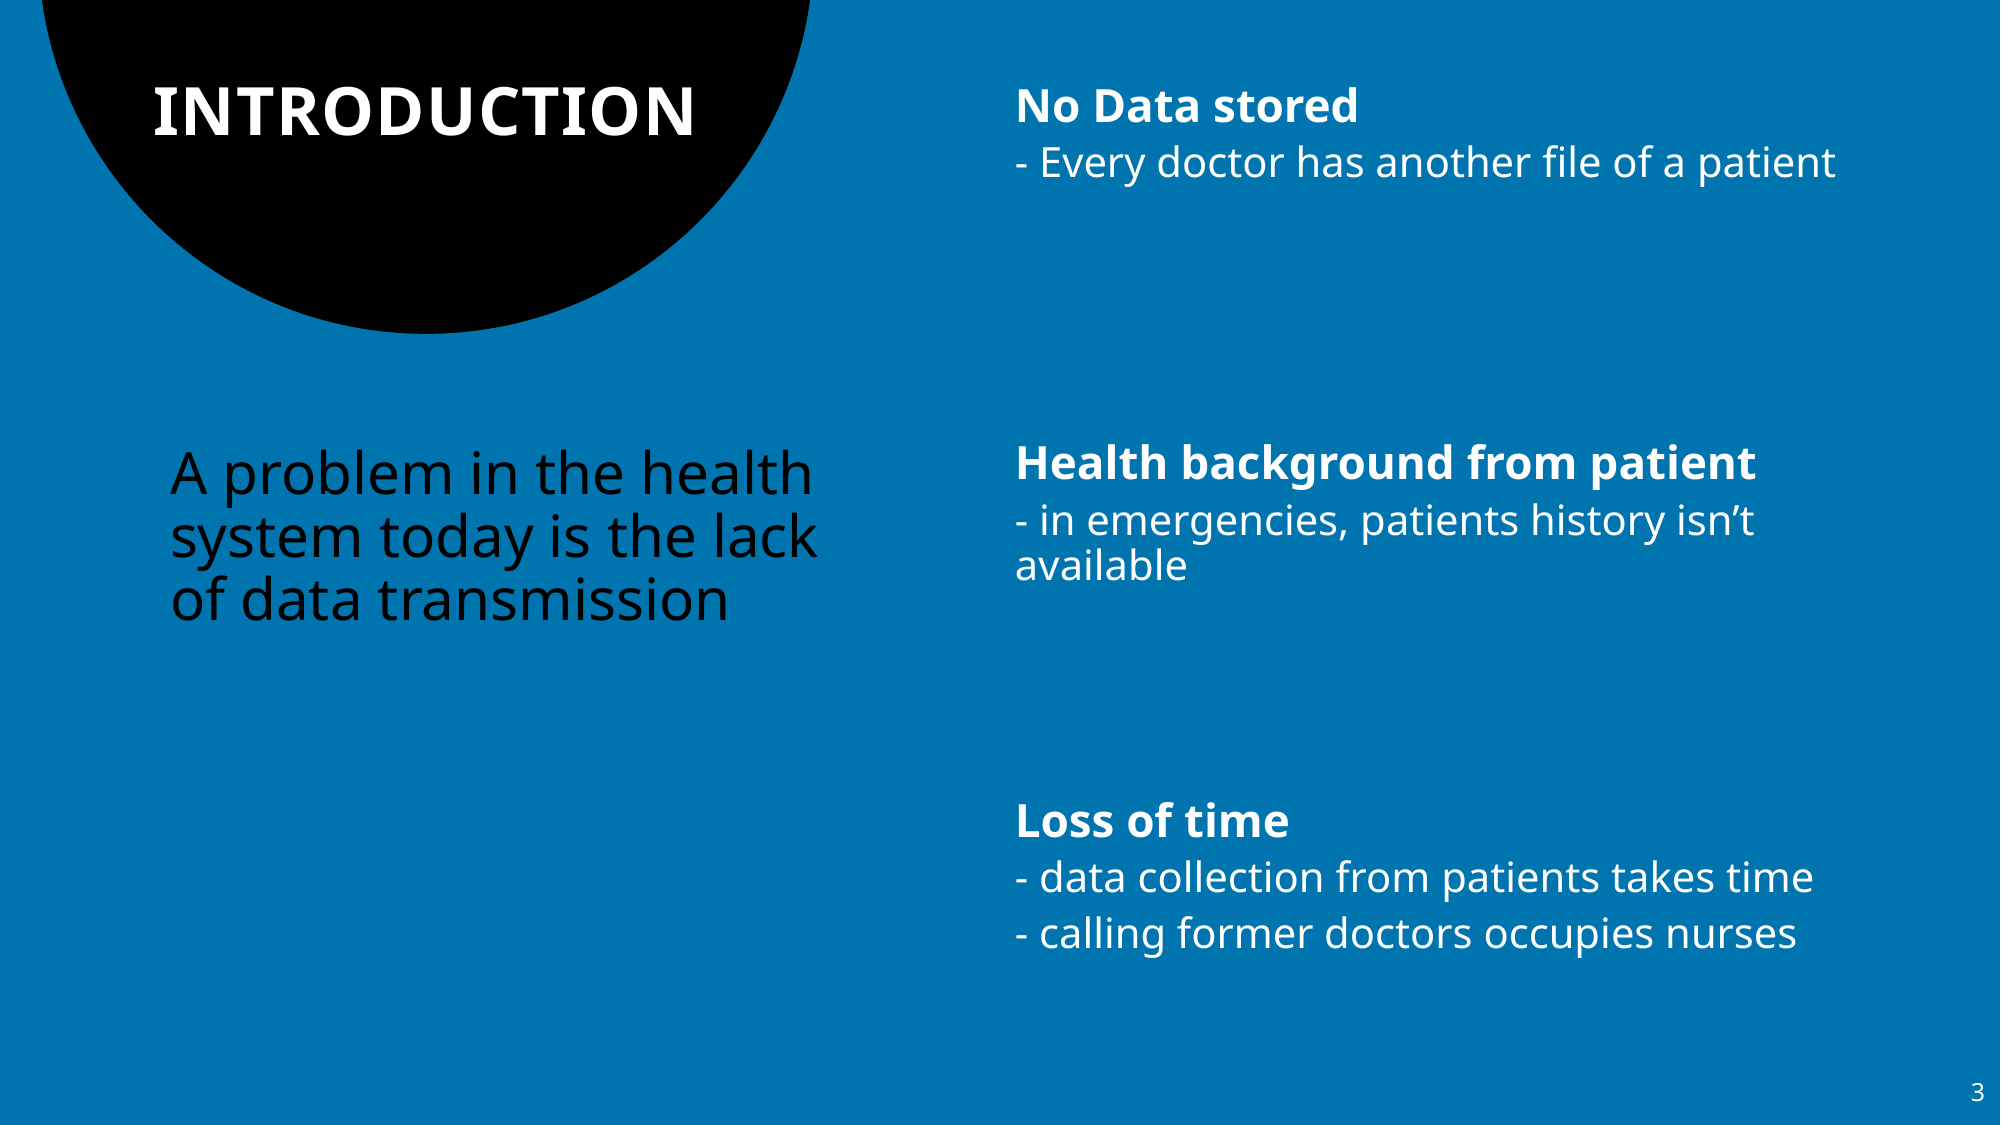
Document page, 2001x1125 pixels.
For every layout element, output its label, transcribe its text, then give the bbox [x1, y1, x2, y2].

list No Data stored - Every doctor has another file of a patient [999, 68, 1931, 281]
text_box [41, 0, 91, 142]
list A problem in the health system today is the lack of data transmission [155, 436, 866, 643]
text_box [761, 0, 811, 142]
title INTRODUCTION [91, 0, 761, 150]
list Loss of time - data collection from patients takes time - calling former doctors occupies nurses [999, 784, 1931, 951]
slide_number <Foliennummer> [1914, 1063, 2000, 1124]
list Health background from patient - in emergencies, patients history isn’t available [999, 426, 1931, 684]
text_box [96, 150, 756, 334]
